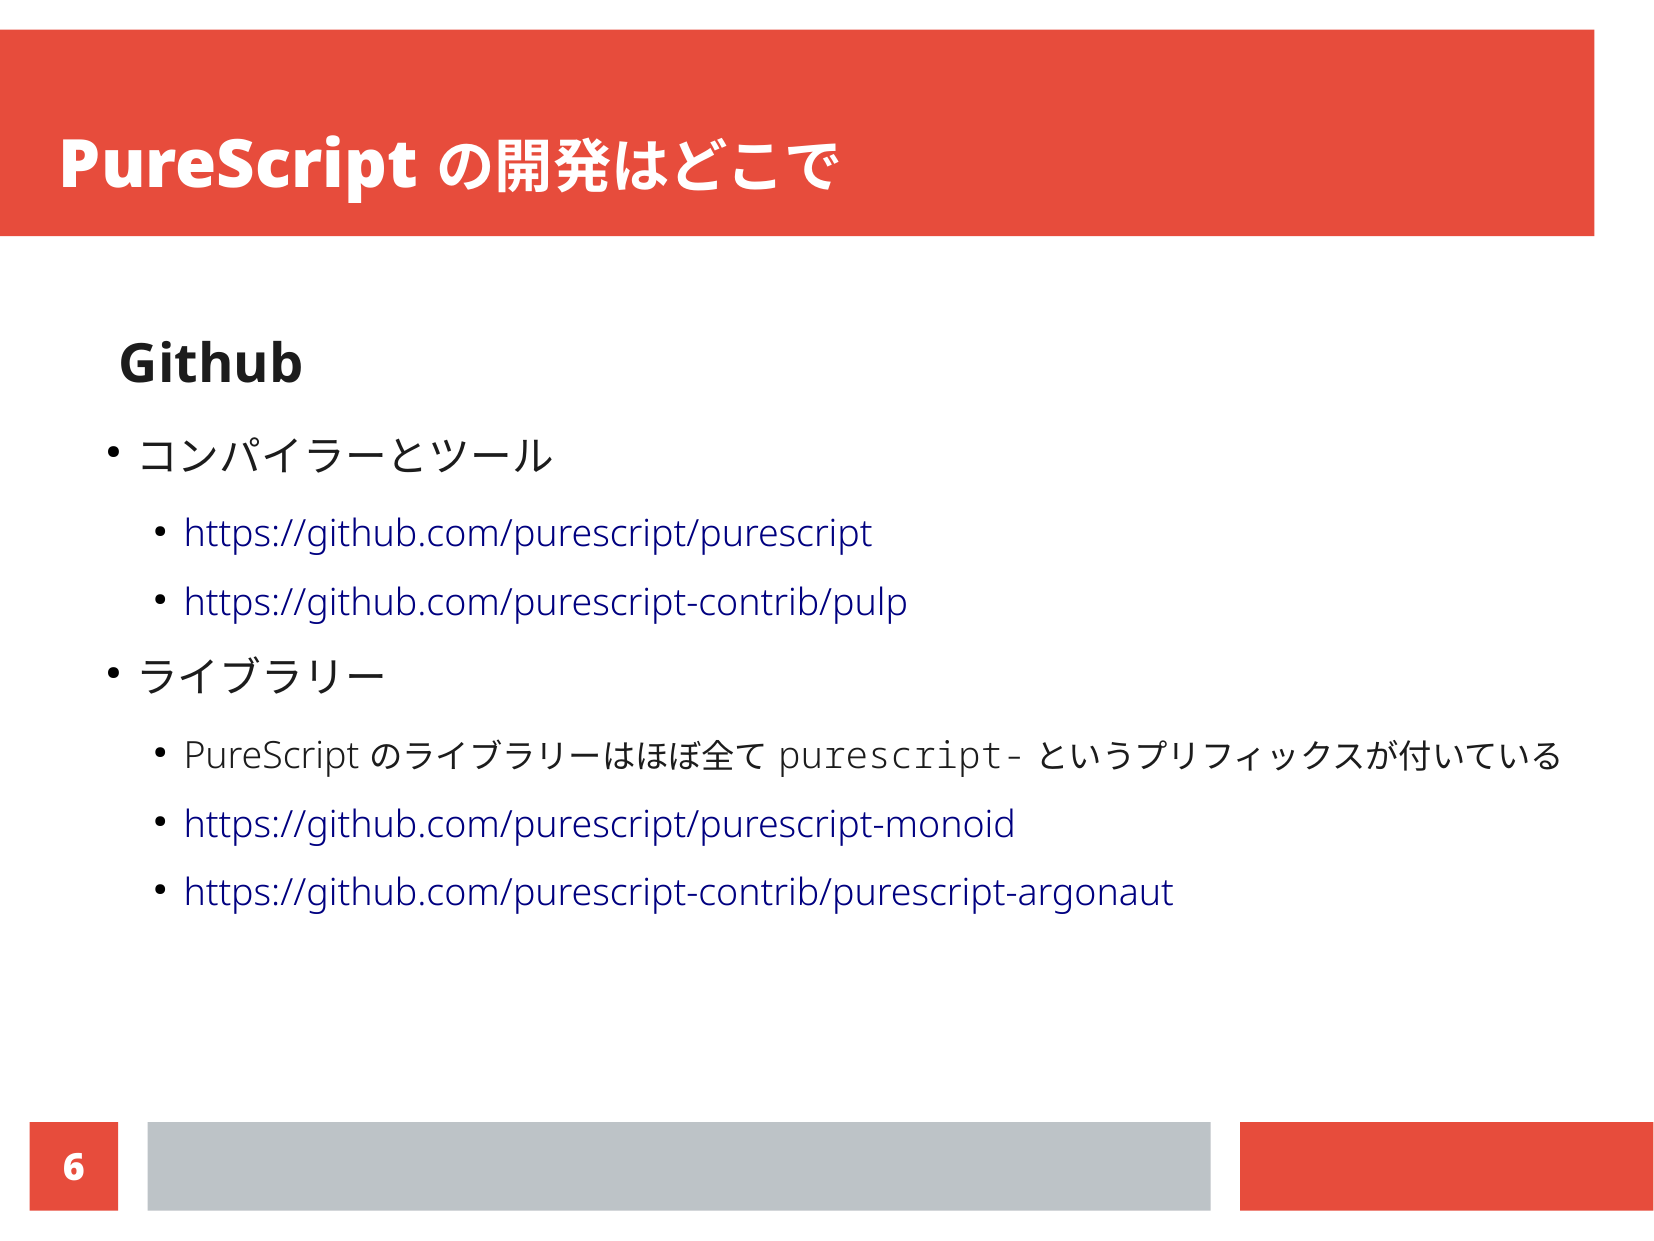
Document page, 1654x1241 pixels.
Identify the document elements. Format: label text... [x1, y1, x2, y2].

list Github コンパイラーとツール https://github.com/purescript/purescript https://github.com/purescript-contrib/pulp ライブラリー PureScriptのライブラリーはほぼ全てpurescript-というプリフィックスが付いている https://github.com/purescript/purescript-monoid https://github.com/purescript-contrib/purescript-argonaut [59, 324, 1587, 1093]
title PureScriptの開発はどこで [59, 59, 1595, 207]
